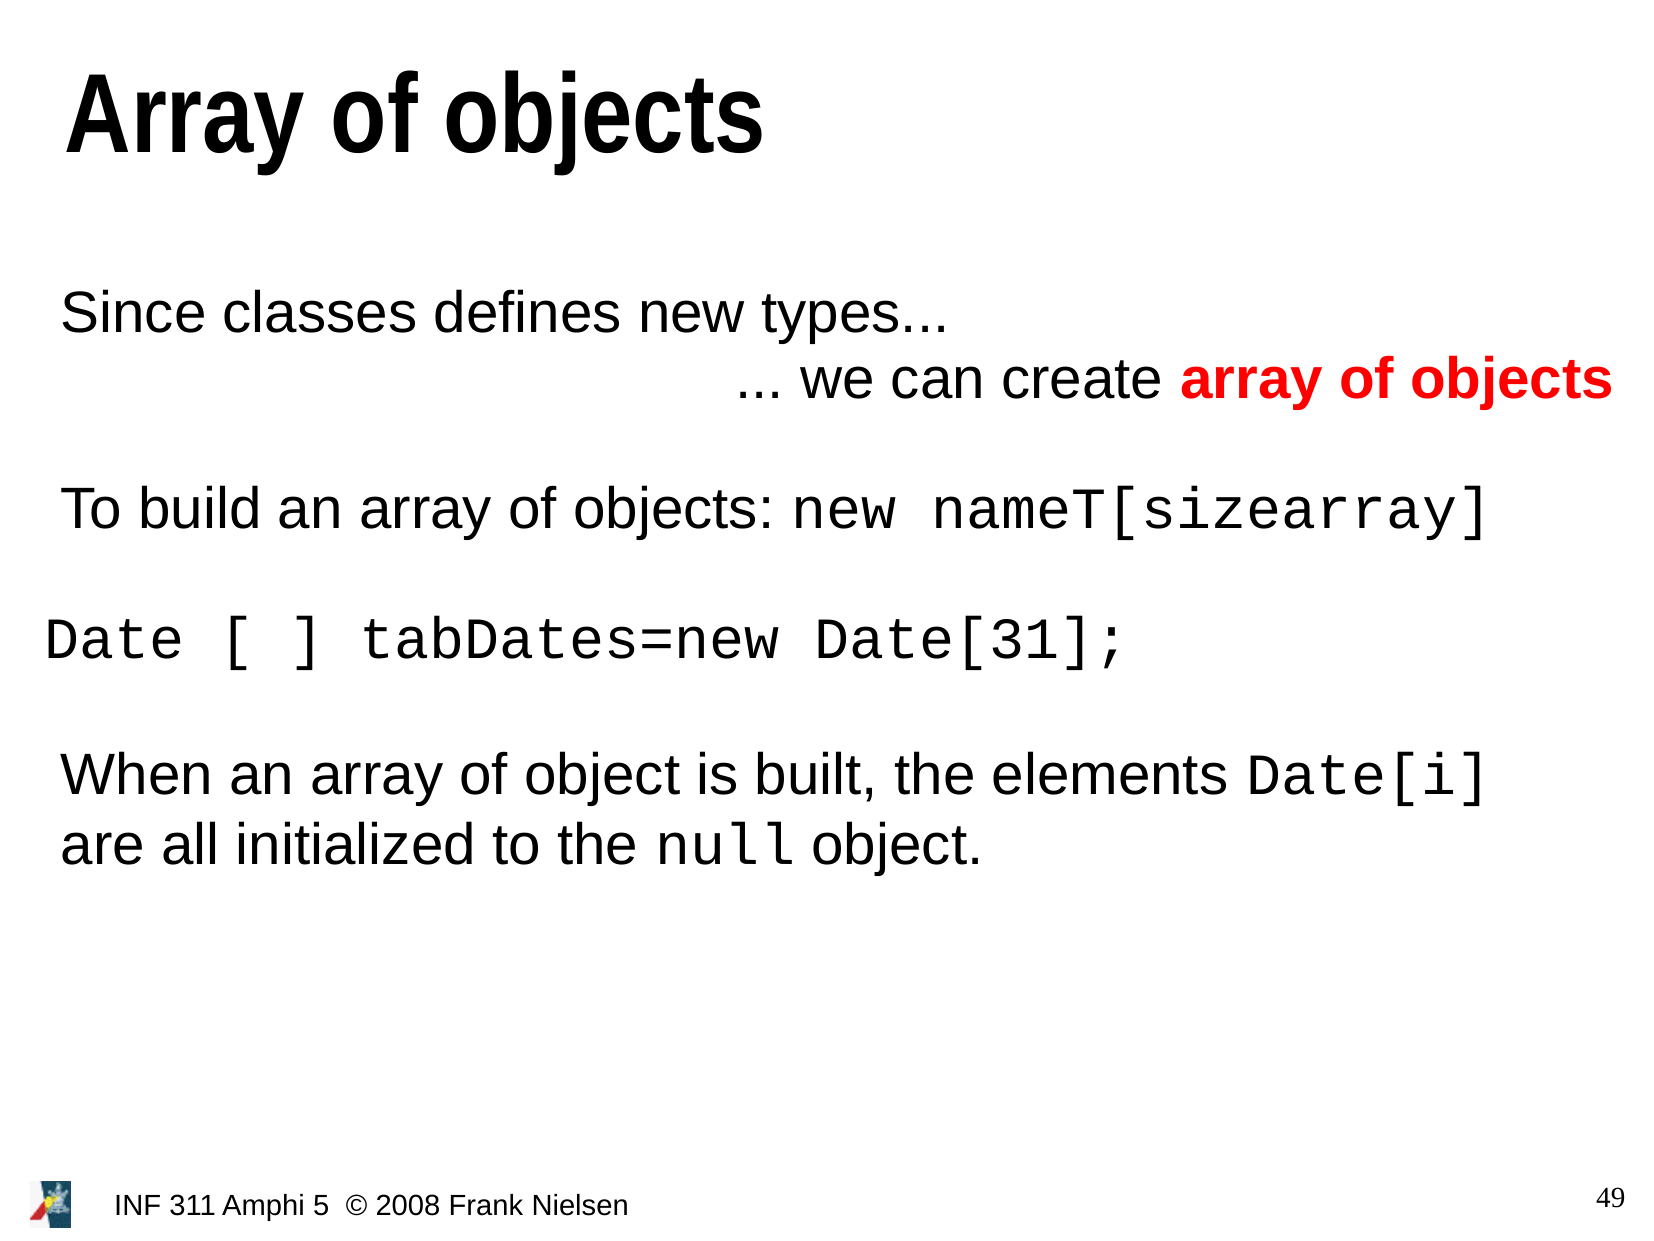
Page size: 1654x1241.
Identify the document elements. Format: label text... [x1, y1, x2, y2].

text_box Array of objects [49, 39, 782, 184]
picture [29, 1181, 71, 1228]
text_box Since classes defines new types... ... we can create array of objects To build an array of objects: new nameT[sizearray] Date [ ] tabDates=new Date[31]; When an array of object is built, the elements Date[i] are all initialized to the null object. [29, 272, 1630, 881]
